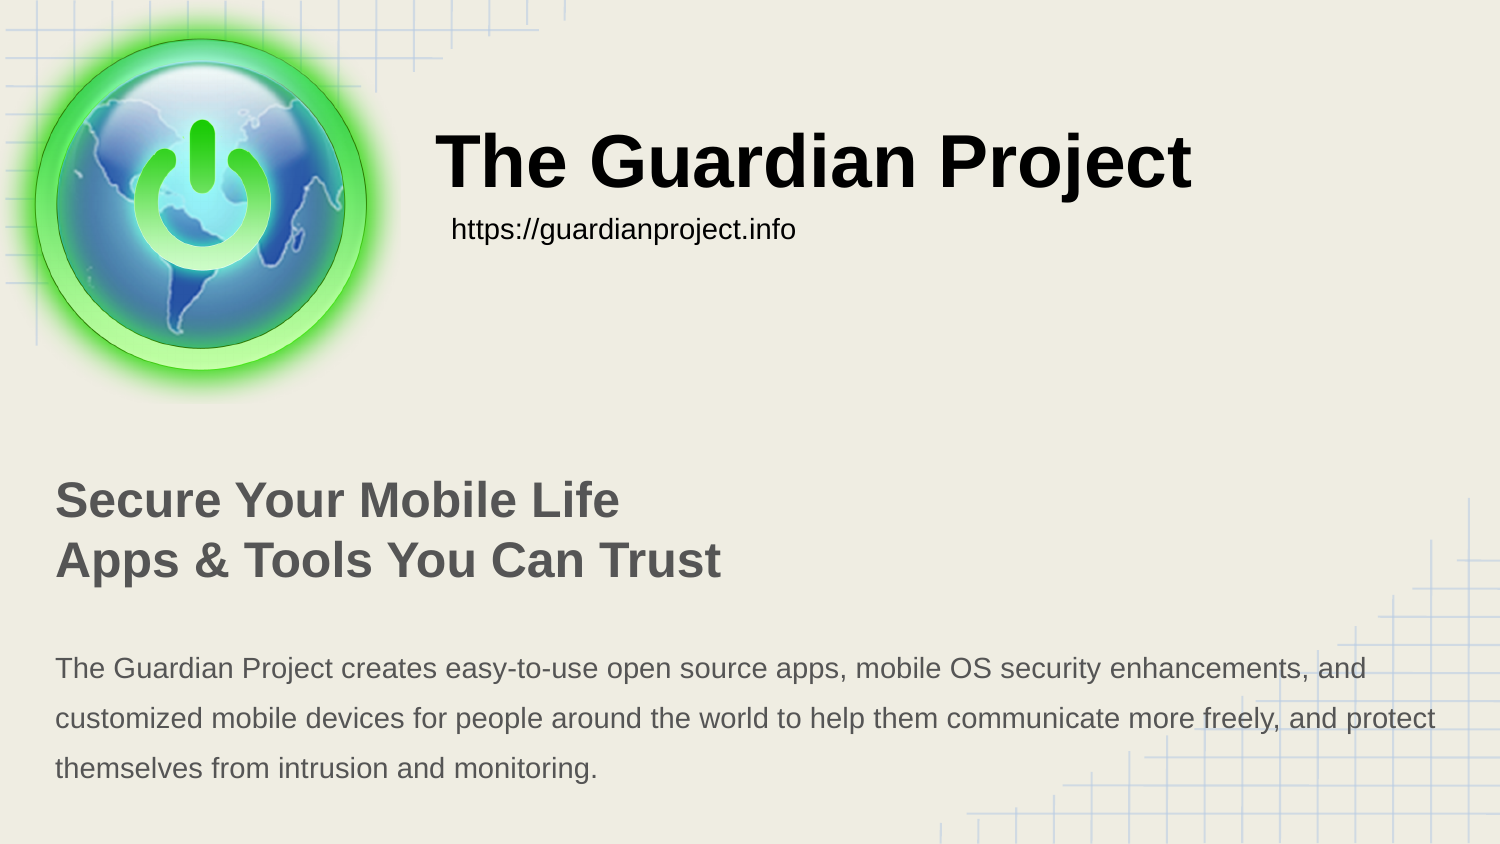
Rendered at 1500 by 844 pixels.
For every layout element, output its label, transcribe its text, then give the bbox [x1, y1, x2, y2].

text_box https://guardianproject.info [436, 195, 1037, 271]
picture [0, 0, 401, 404]
text_box Secure Your Mobile Life Apps & Tools You Can Trust The Guardian Project creates easy-to-use open source apps, mobile OS security enhancements, and customized mobile devices for people around the world to help them communicate more freely, and protect themselves from intrusion and monitoring. [40, 403, 1480, 844]
text_box The Guardian Project [420, 97, 1430, 173]
